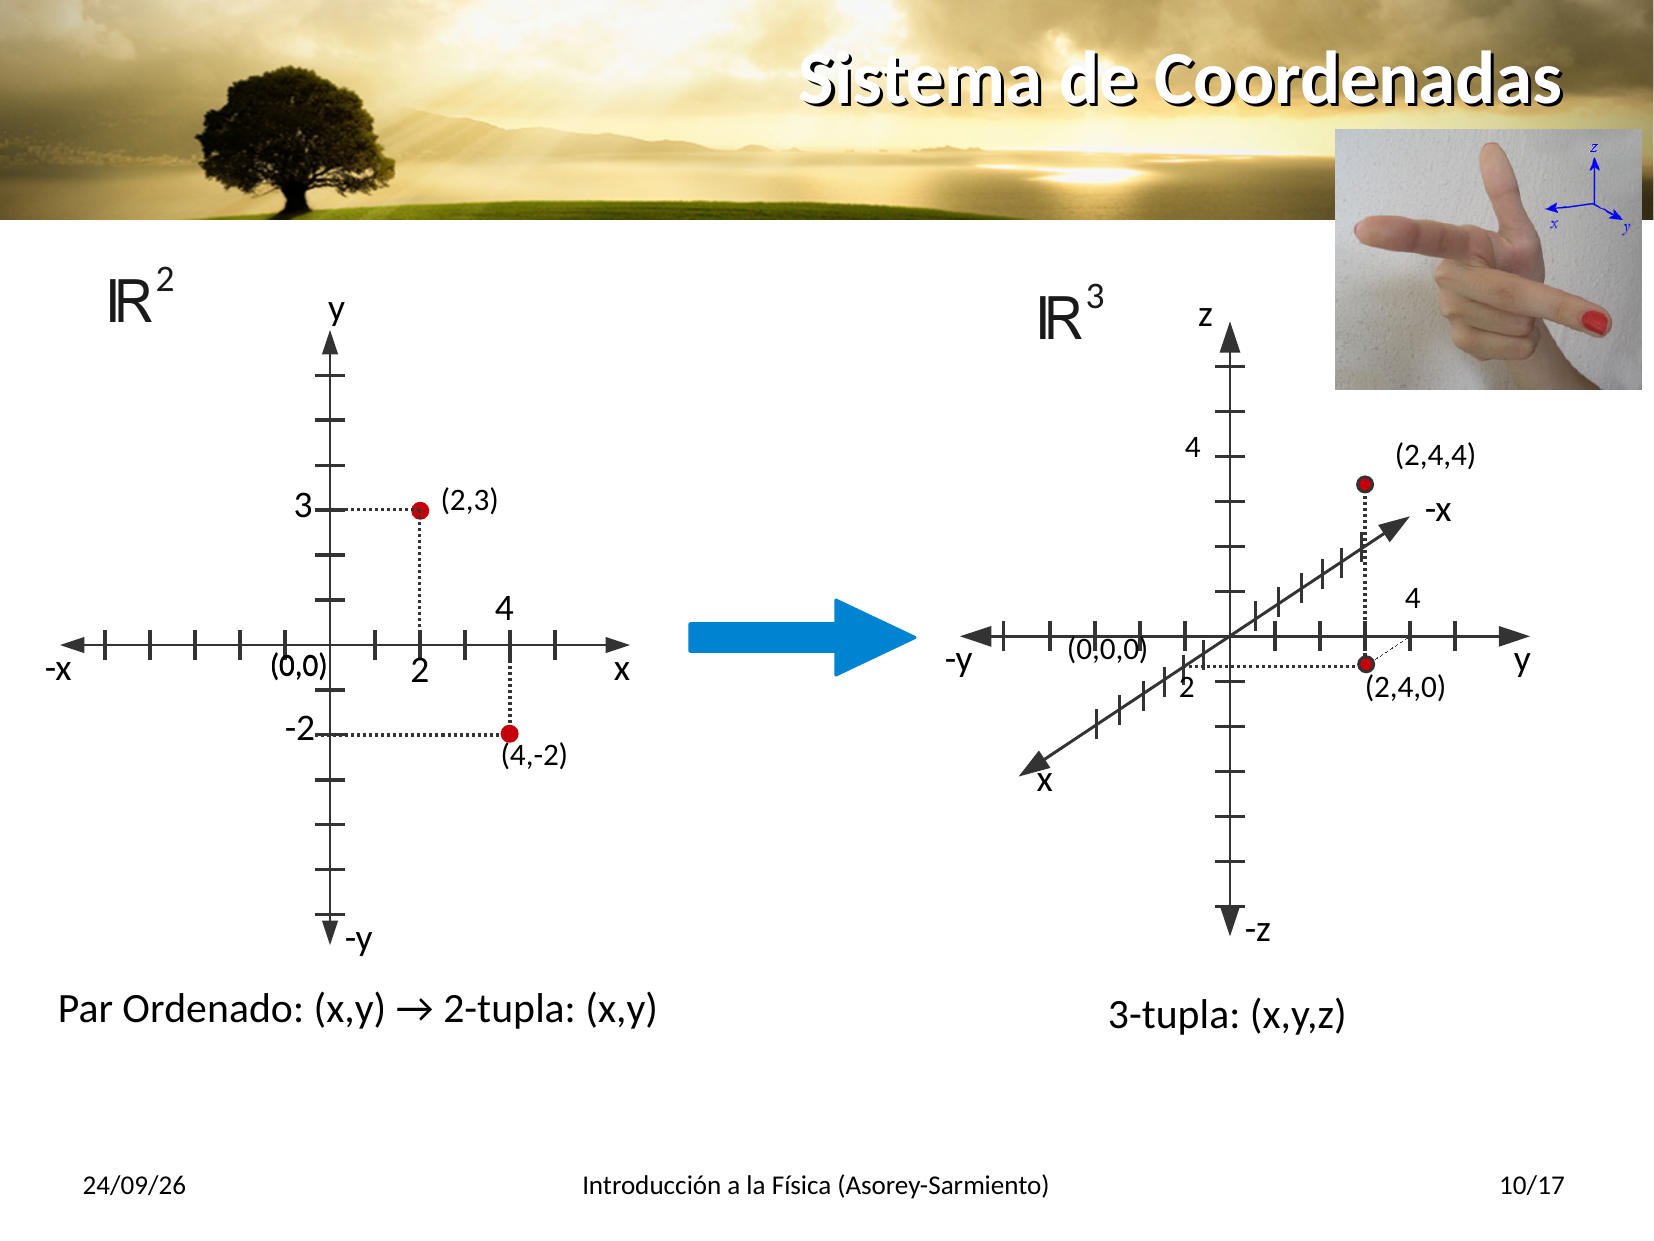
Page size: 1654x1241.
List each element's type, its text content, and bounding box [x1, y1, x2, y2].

text_box -y [930, 636, 989, 697]
text_box x [599, 645, 646, 706]
text_box (0,0,0) [1052, 628, 1171, 682]
chart [101, 255, 181, 335]
text_box z [1183, 290, 1228, 352]
text_box (0,0) [255, 645, 343, 699]
text_box x [1021, 756, 1068, 817]
title Sistema de Coordenadas [75, 19, 1564, 151]
text_box -y [330, 915, 389, 976]
text_box -x [30, 645, 88, 706]
picture [0, 0, 1654, 391]
text_box 4 [1390, 577, 1436, 631]
text_box 3-tupla: (x,y,z) [1093, 990, 1366, 1056]
text_box 3 [279, 482, 328, 543]
chart [1031, 272, 1111, 352]
text_box (4,-2) [485, 735, 586, 789]
text_box -x [1410, 489, 1468, 547]
text_box 2 [1164, 666, 1210, 720]
text_box [502, 726, 518, 735]
text_box [1357, 476, 1373, 492]
text_box -z [1230, 906, 1286, 967]
text_box 4 [480, 584, 529, 646]
text_box (2,3) [425, 480, 526, 534]
text_box [690, 600, 916, 676]
text_box (2,4,0) [1350, 666, 1471, 721]
text_box y [1499, 636, 1546, 697]
text_box Par Ordenado: (x,y) → 2-tupla: (x,y) [43, 984, 676, 1051]
text_box [1358, 656, 1374, 666]
text_box -2 [270, 705, 331, 766]
text_box (2,4,4) [1380, 435, 1501, 489]
text_box y [313, 284, 361, 346]
text_box [412, 503, 425, 519]
text_box 4 [1170, 426, 1216, 481]
text_box 2 [395, 647, 445, 708]
